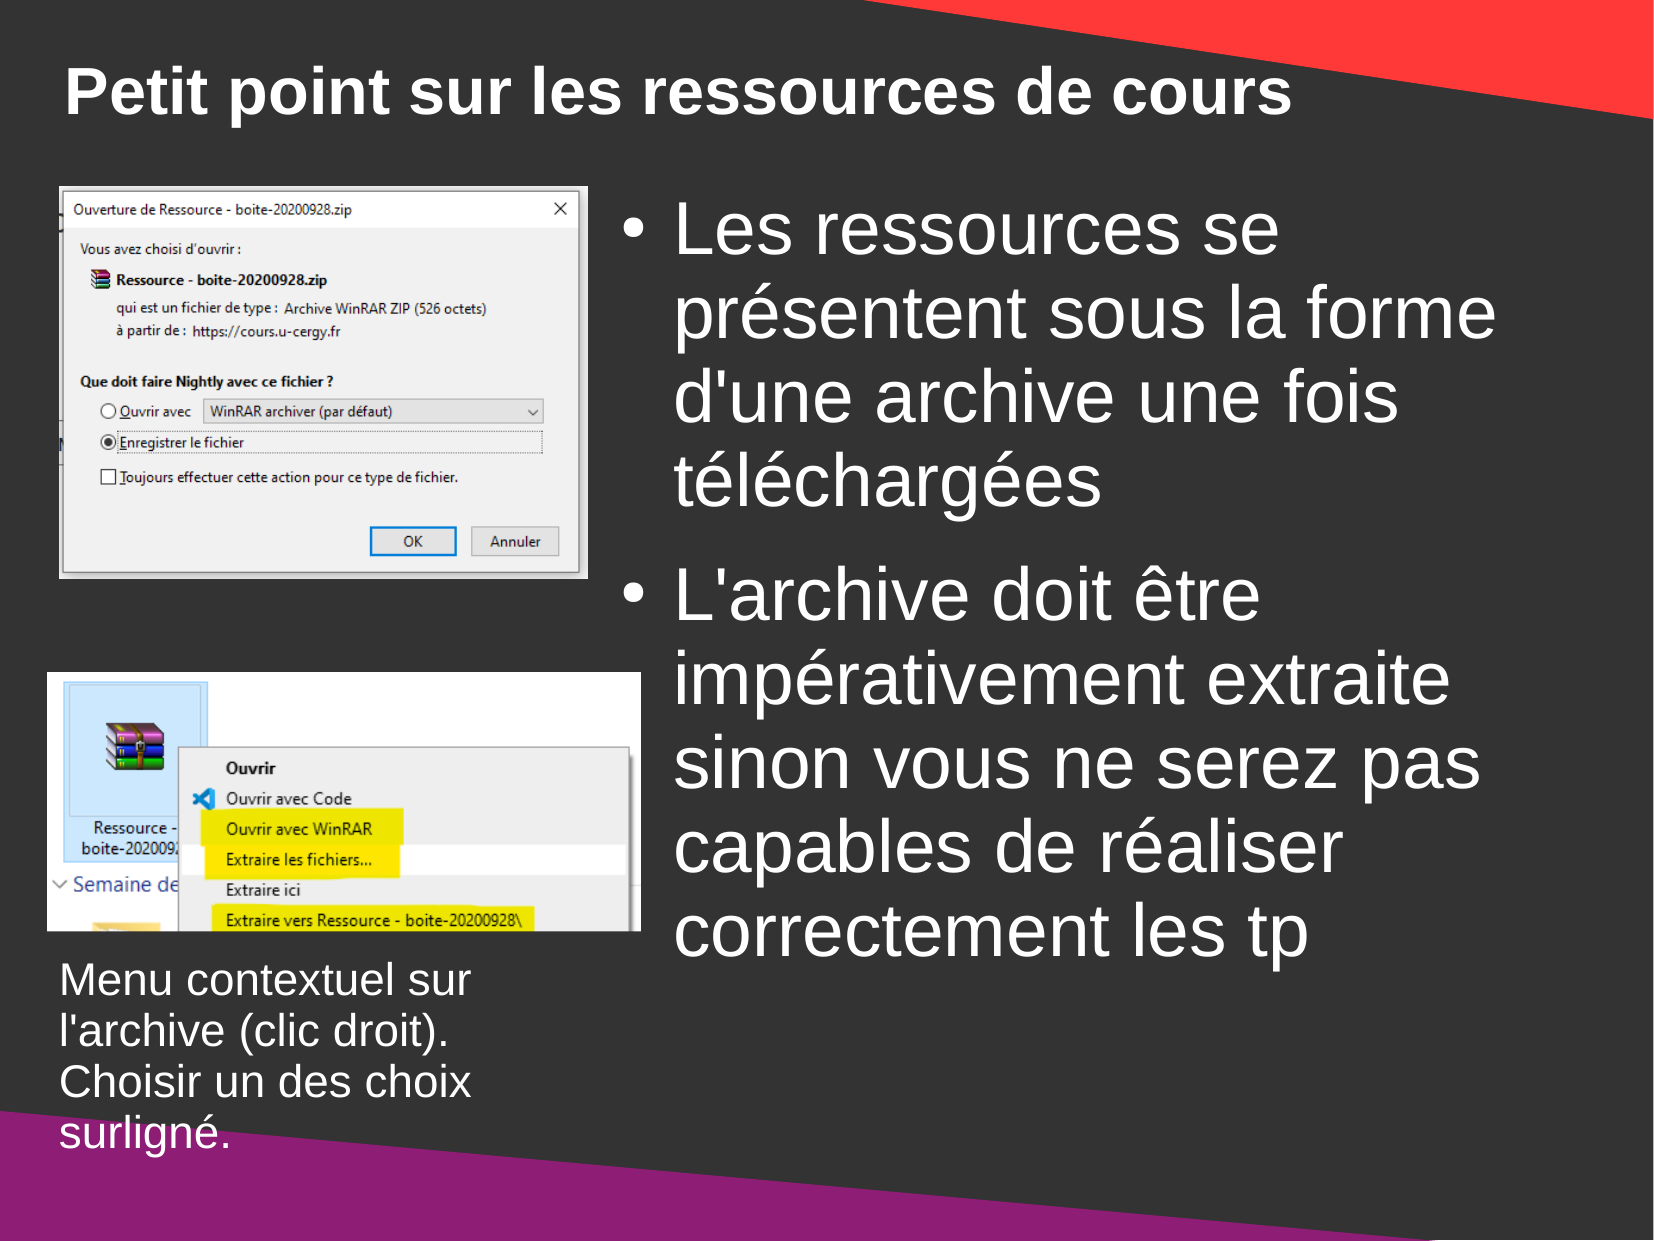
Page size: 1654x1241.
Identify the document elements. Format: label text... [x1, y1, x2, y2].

title Menu contextuel sur l'archive (clic droit). Choisir un des choix surligné. [59, 953, 630, 1159]
picture [47, 672, 641, 954]
text_box [862, 0, 1654, 120]
list Les ressources se présentent sous la forme d'une archive une fois téléchargées L'archive doit être impérativement extraite sinon vous ne serez pas capables de réaliser correctement les tp [602, 186, 1620, 1099]
picture [59, 186, 588, 579]
text_box [0, 1110, 1438, 1241]
title Petit point sur les ressources de cours [64, 54, 1553, 157]
